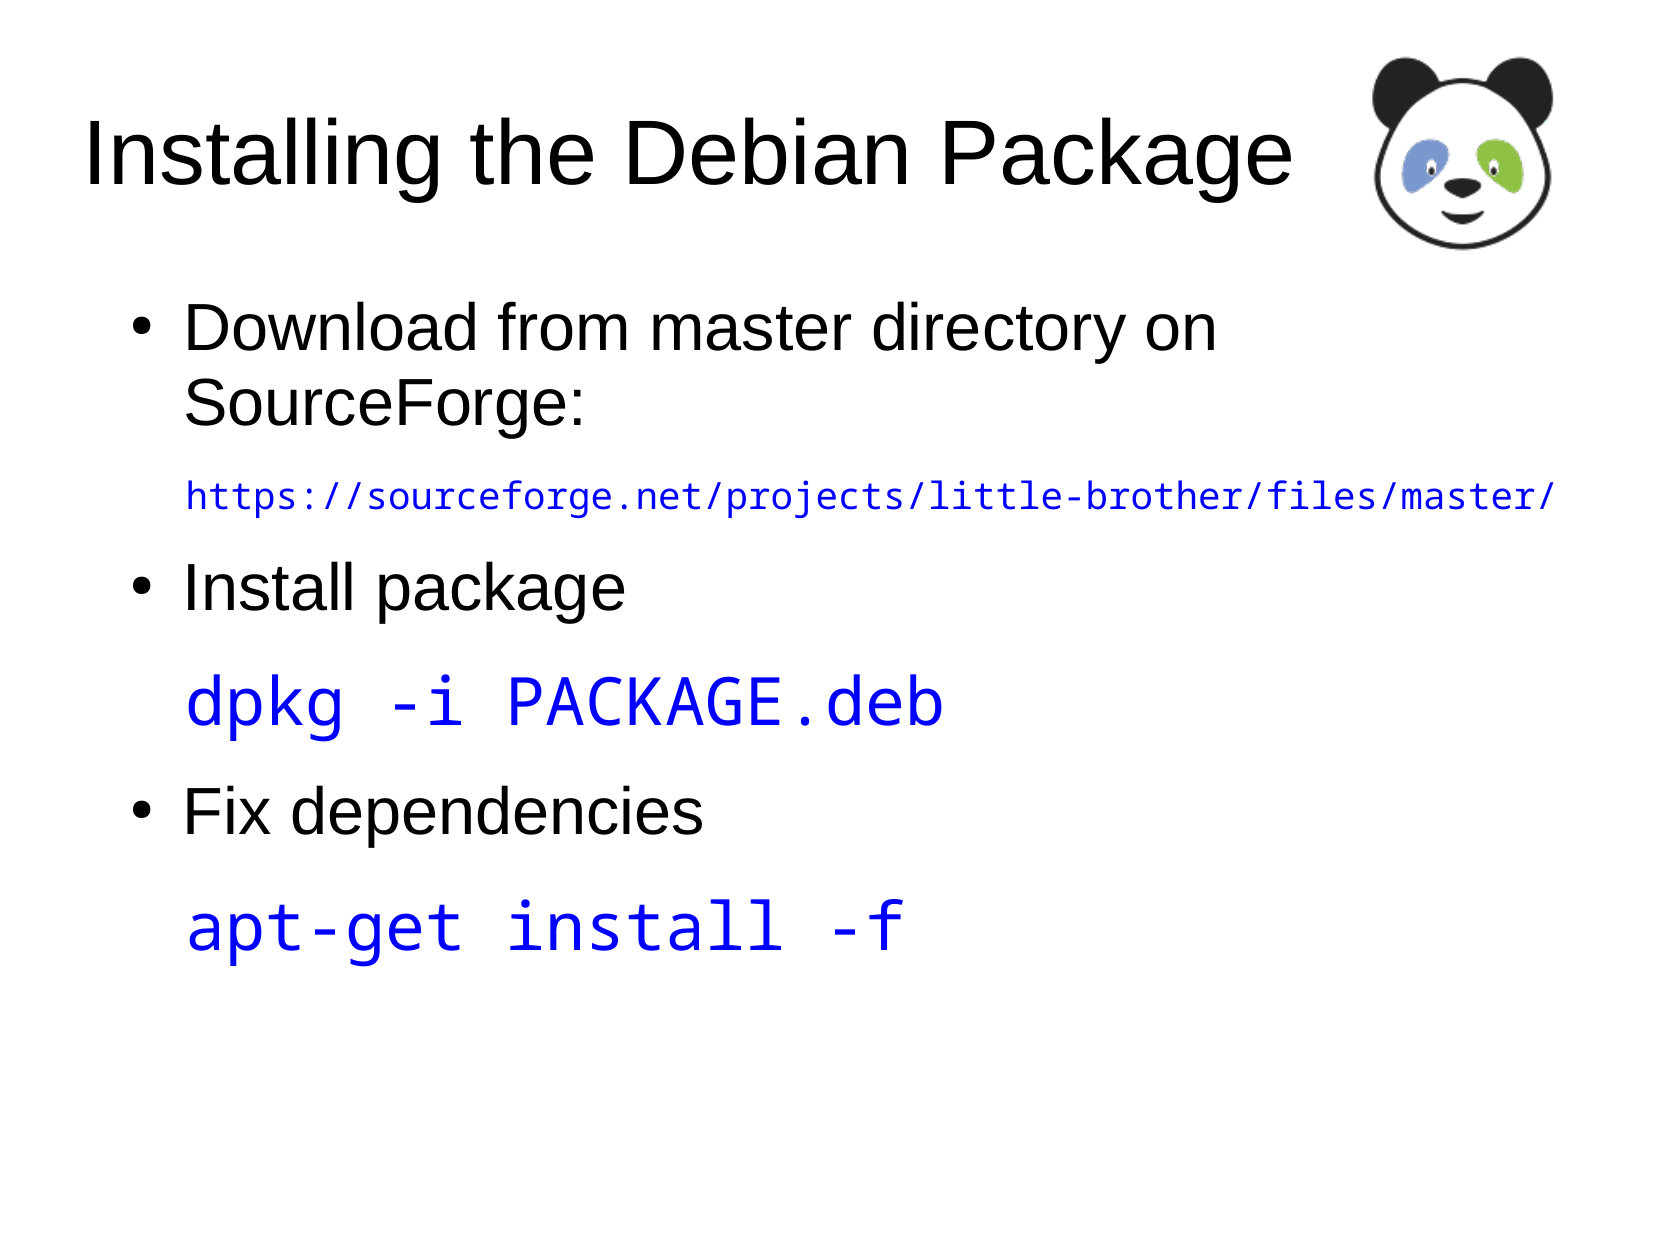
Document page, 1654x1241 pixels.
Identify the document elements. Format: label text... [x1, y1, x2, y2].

title Installing the Debian Package [82, 49, 1571, 257]
list Download from master directory on SourceForge: https://sourceforge.net/projects/little-brother/files/master/ Install package dpkg -i PACKAGE.deb Fix dependencies apt-get install -f [82, 290, 1571, 1010]
